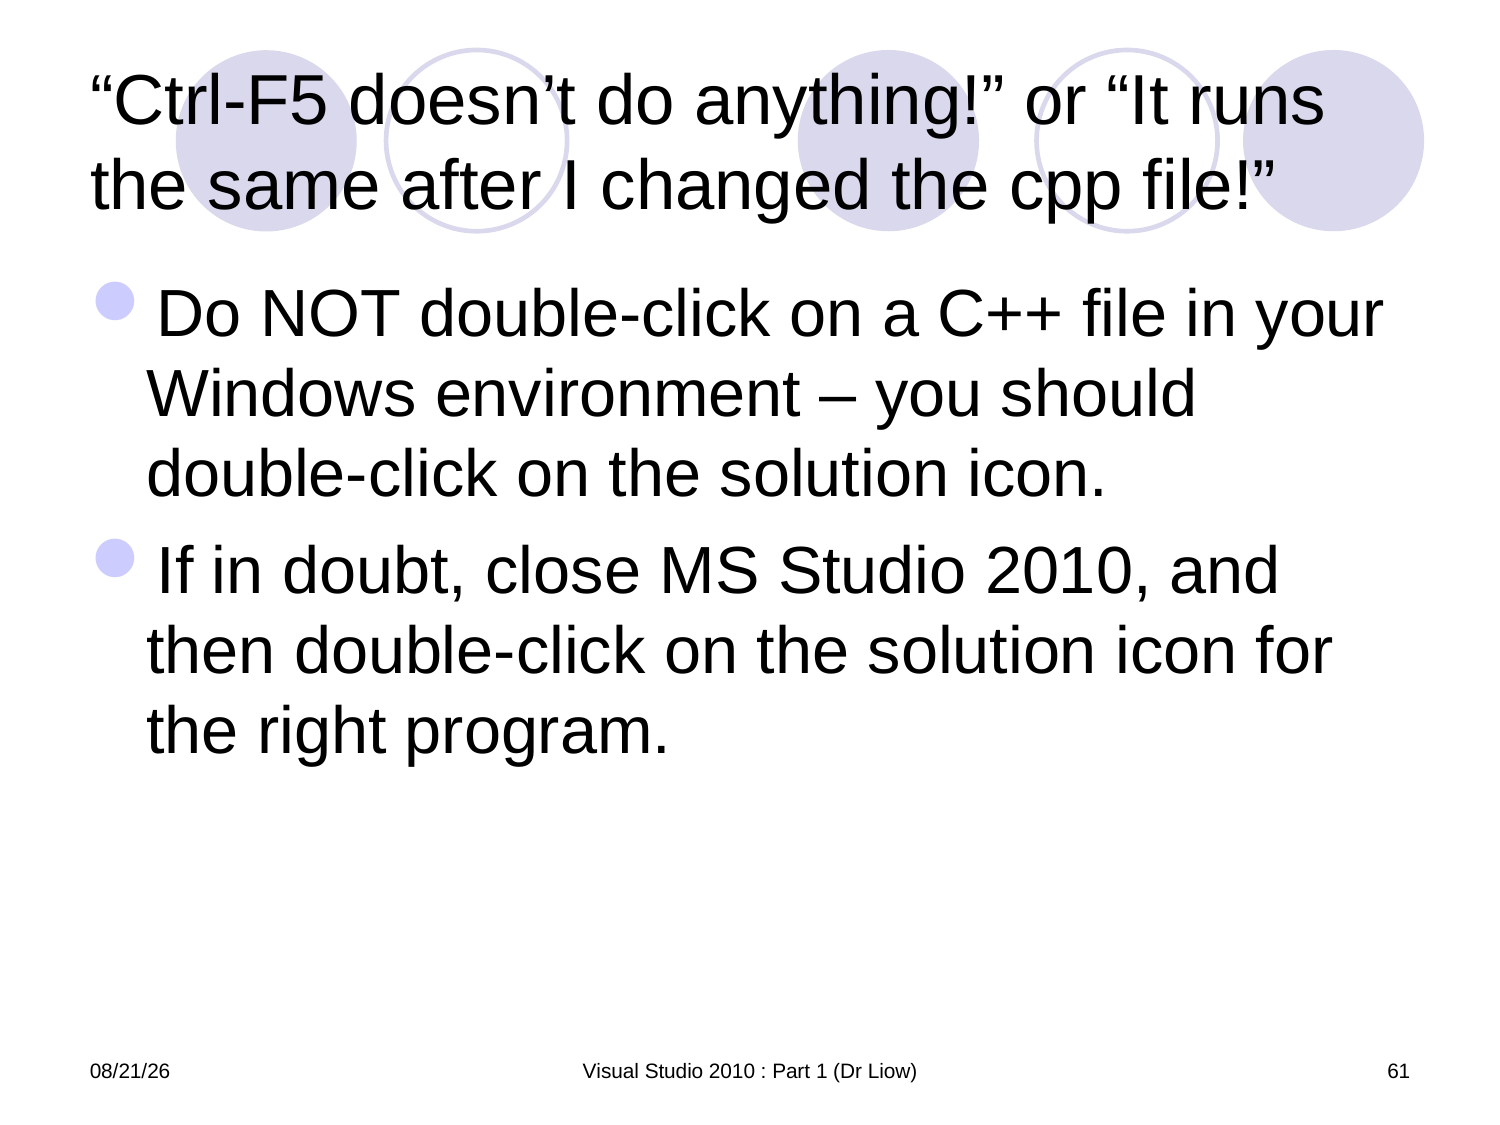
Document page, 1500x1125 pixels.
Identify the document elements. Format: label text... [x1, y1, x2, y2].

title “Ctrl-F5 doesn’t do anything!” or “It runs the same after I changed the cpp file!” [75, 45, 1426, 233]
text_box Visual Studio 2010 : Part 1 (Dr Liow) [512, 1049, 988, 1101]
list Do NOT double-click on a C++ file in your Windows environment – you should double-click on the solution icon. If in doubt, close MS Studio 2010, and then double-click on the solution icon for the right program. [75, 262, 1426, 1006]
text_box 08/22/12 [74, 1049, 426, 1101]
text_box <number> [1074, 1049, 1426, 1101]
